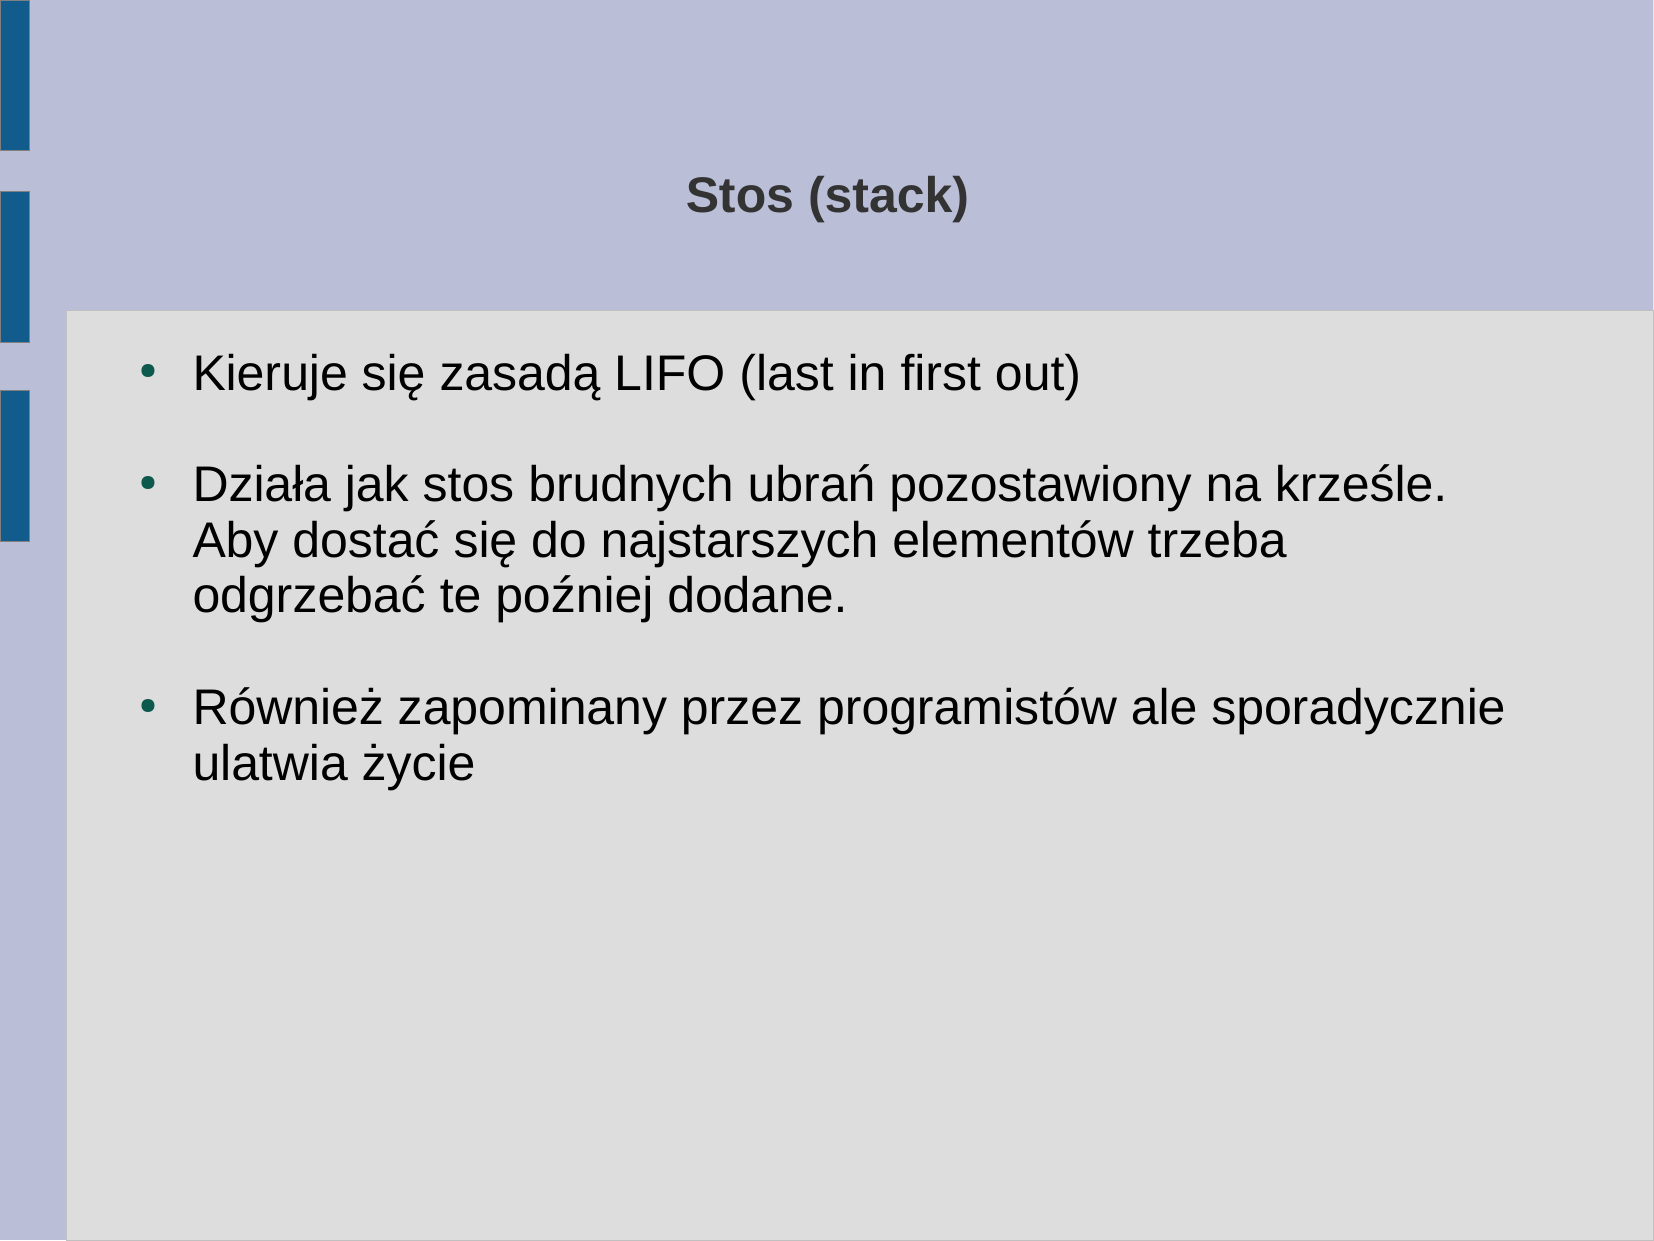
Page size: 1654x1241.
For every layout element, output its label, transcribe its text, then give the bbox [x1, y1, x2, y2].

list Kieruje się zasadą LIFO (last in first out) Działa jak stos brudnych ubrań pozostawiony na krześle. Aby dostać się do najstarszych elementów trzeba odgrzebać te poźniej dodane. Również zapominany przez programistów ale sporadycznie ulatwia życie [121, 344, 1534, 1127]
title Stos (stack) [121, 91, 1534, 299]
